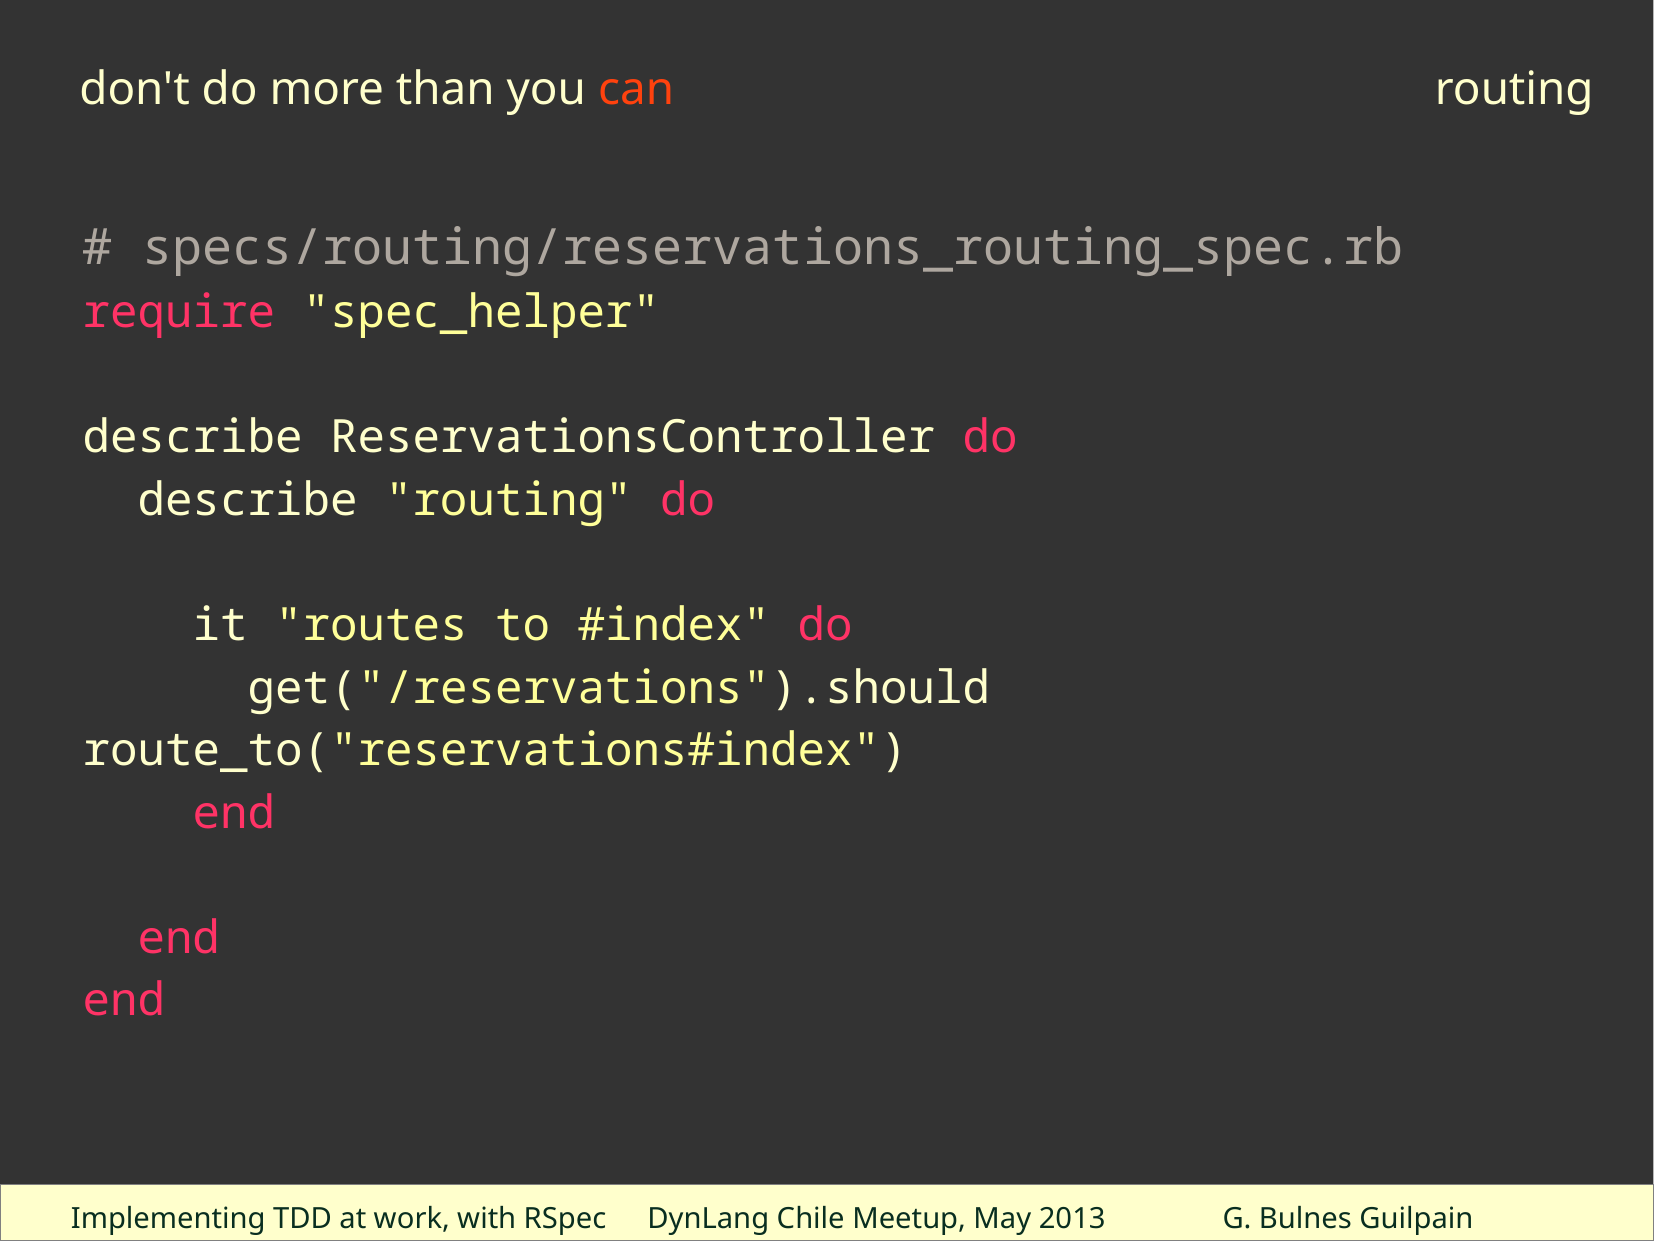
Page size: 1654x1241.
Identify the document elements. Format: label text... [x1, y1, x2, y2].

text_box [0, 1184, 1654, 1241]
text_box Implementing TDD at work, with RSpec [56, 1190, 506, 1239]
subtitle # specs/routing/reservations_routing_spec.rb require "spec_helper" describe ReservationsController do describe "routing" do it "routes to #index" do get("/reservations").should route_to("reservations#index") end end end [82, 59, 1571, 1181]
text_box don't do more than you can [64, 48, 556, 115]
text_box routing [1420, 48, 1577, 115]
text_box DynLang Chile Meetup, May 2013 [632, 1190, 1021, 1239]
text_box G. Bulnes Guilpain [1207, 1190, 1435, 1239]
